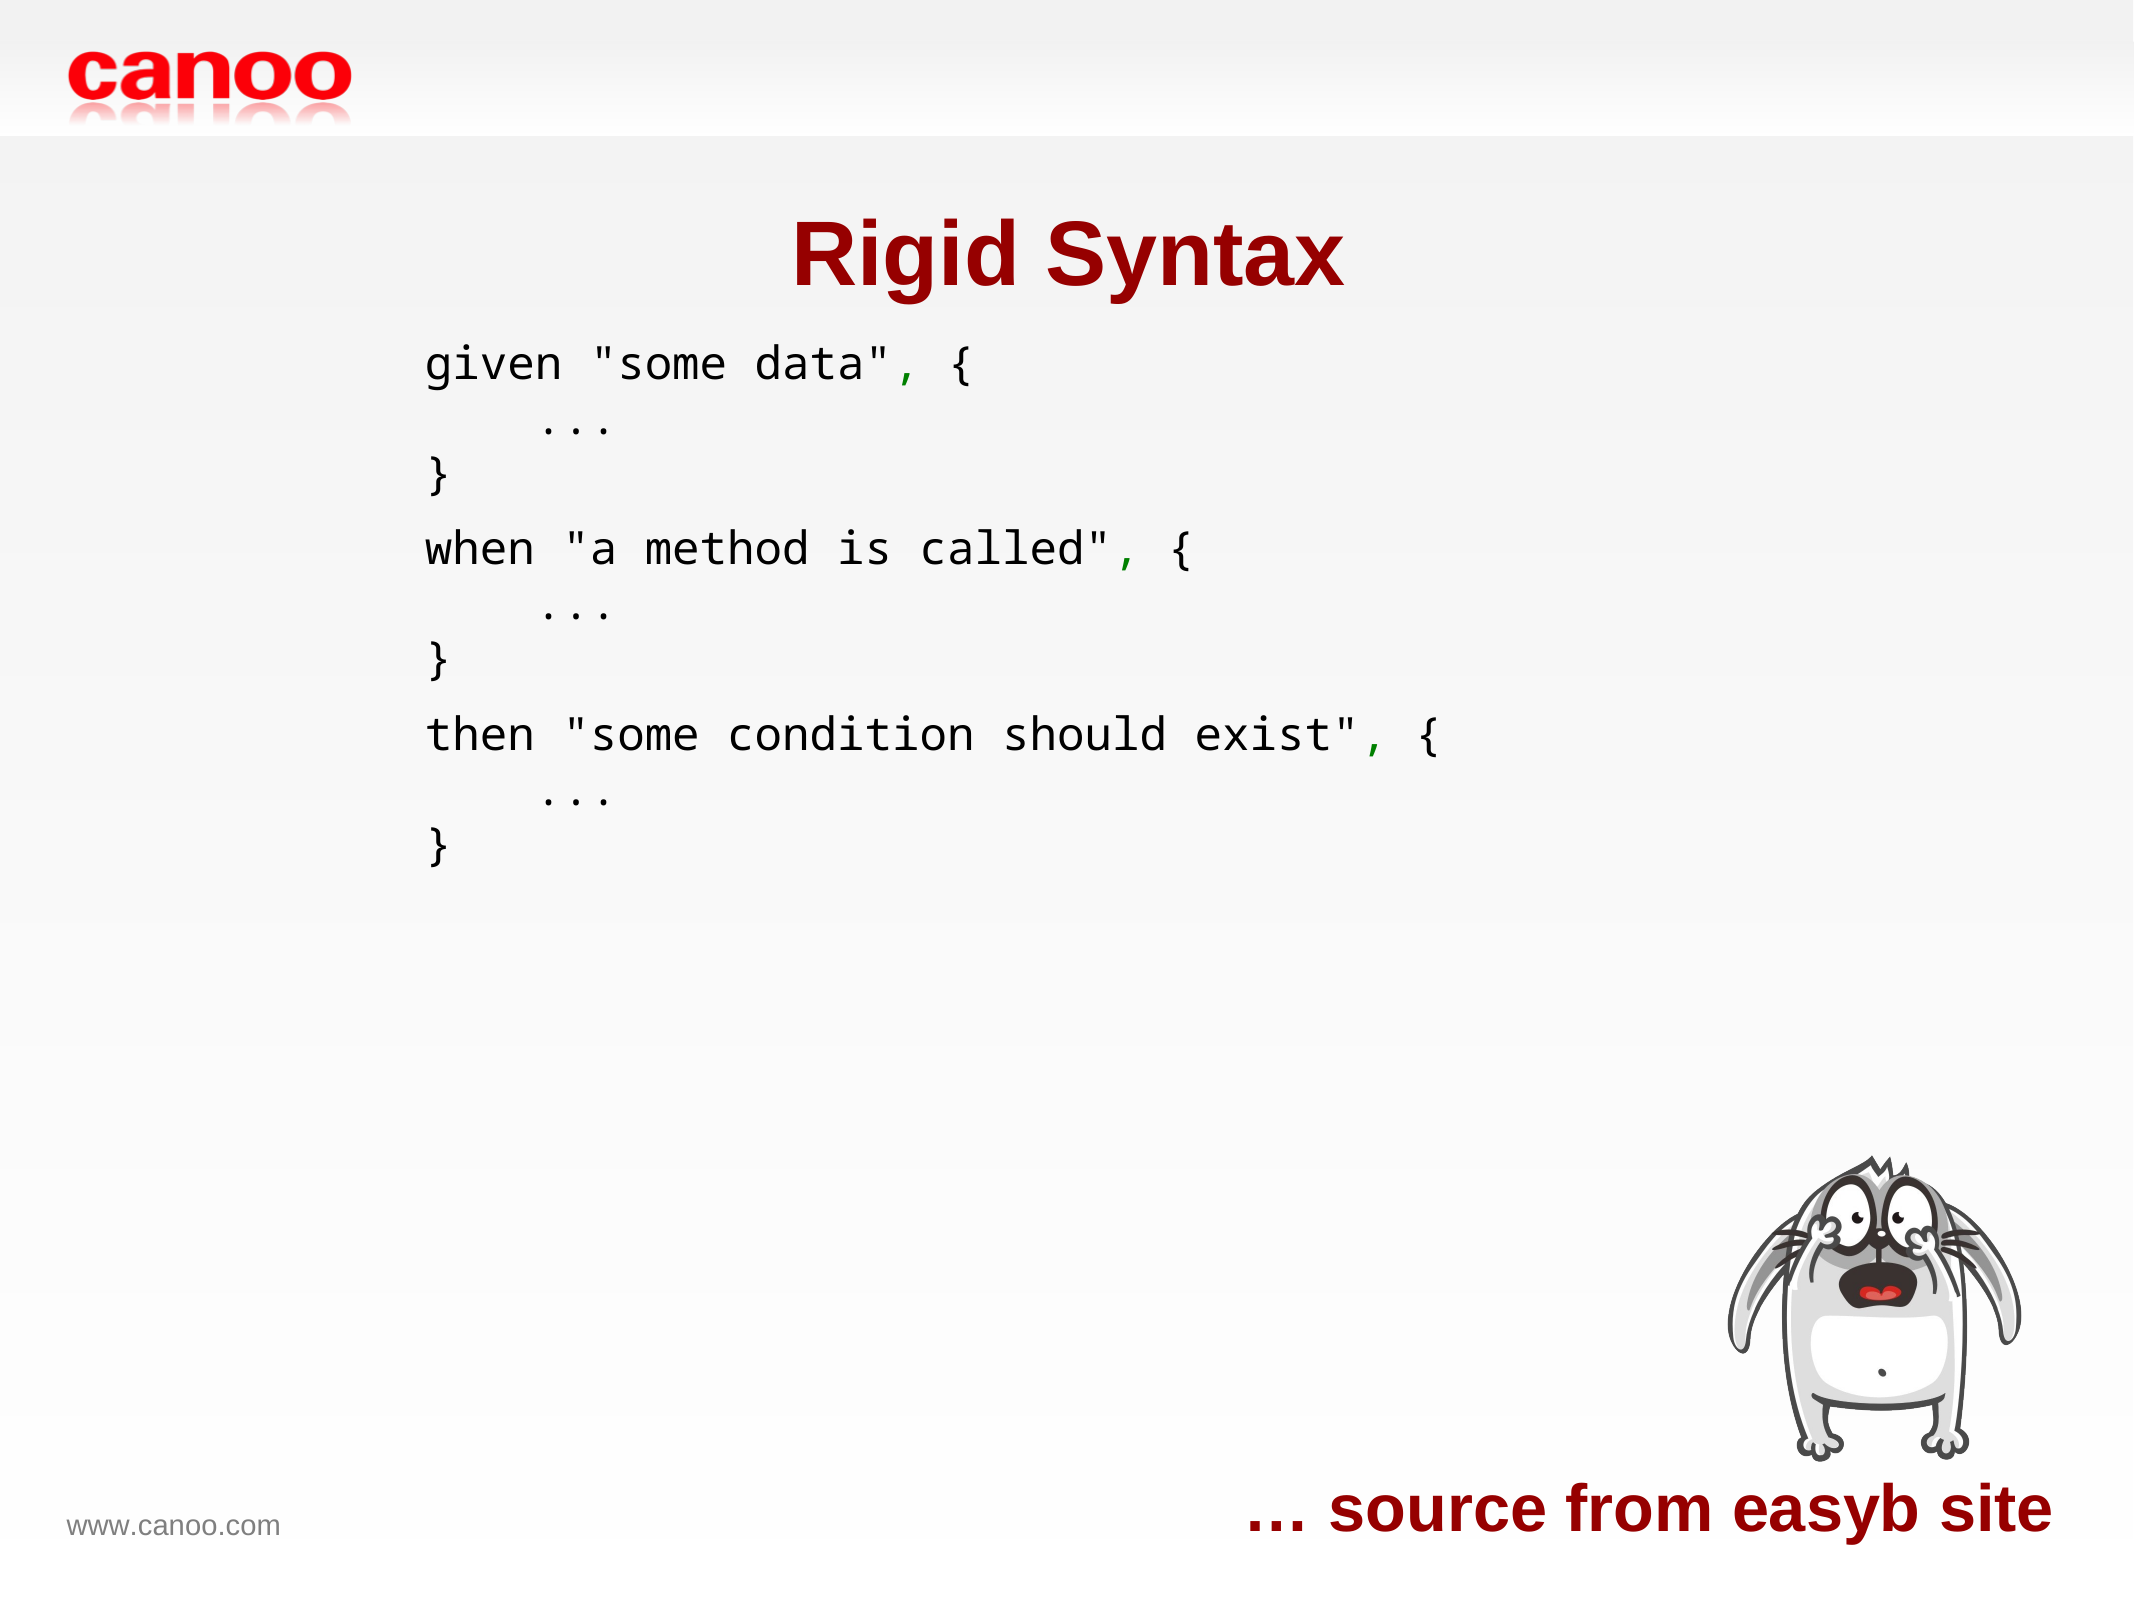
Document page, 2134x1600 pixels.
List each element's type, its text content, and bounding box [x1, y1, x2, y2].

title … source from easyb site [50, 1450, 2063, 1560]
text_box given "some data", { ... } when "a method is called", { ... } then "some condition should exist", { ... } [424, 333, 1709, 870]
picture [65, 48, 353, 154]
title Rigid Syntax [62, 185, 2075, 313]
picture [1725, 1154, 2025, 1450]
